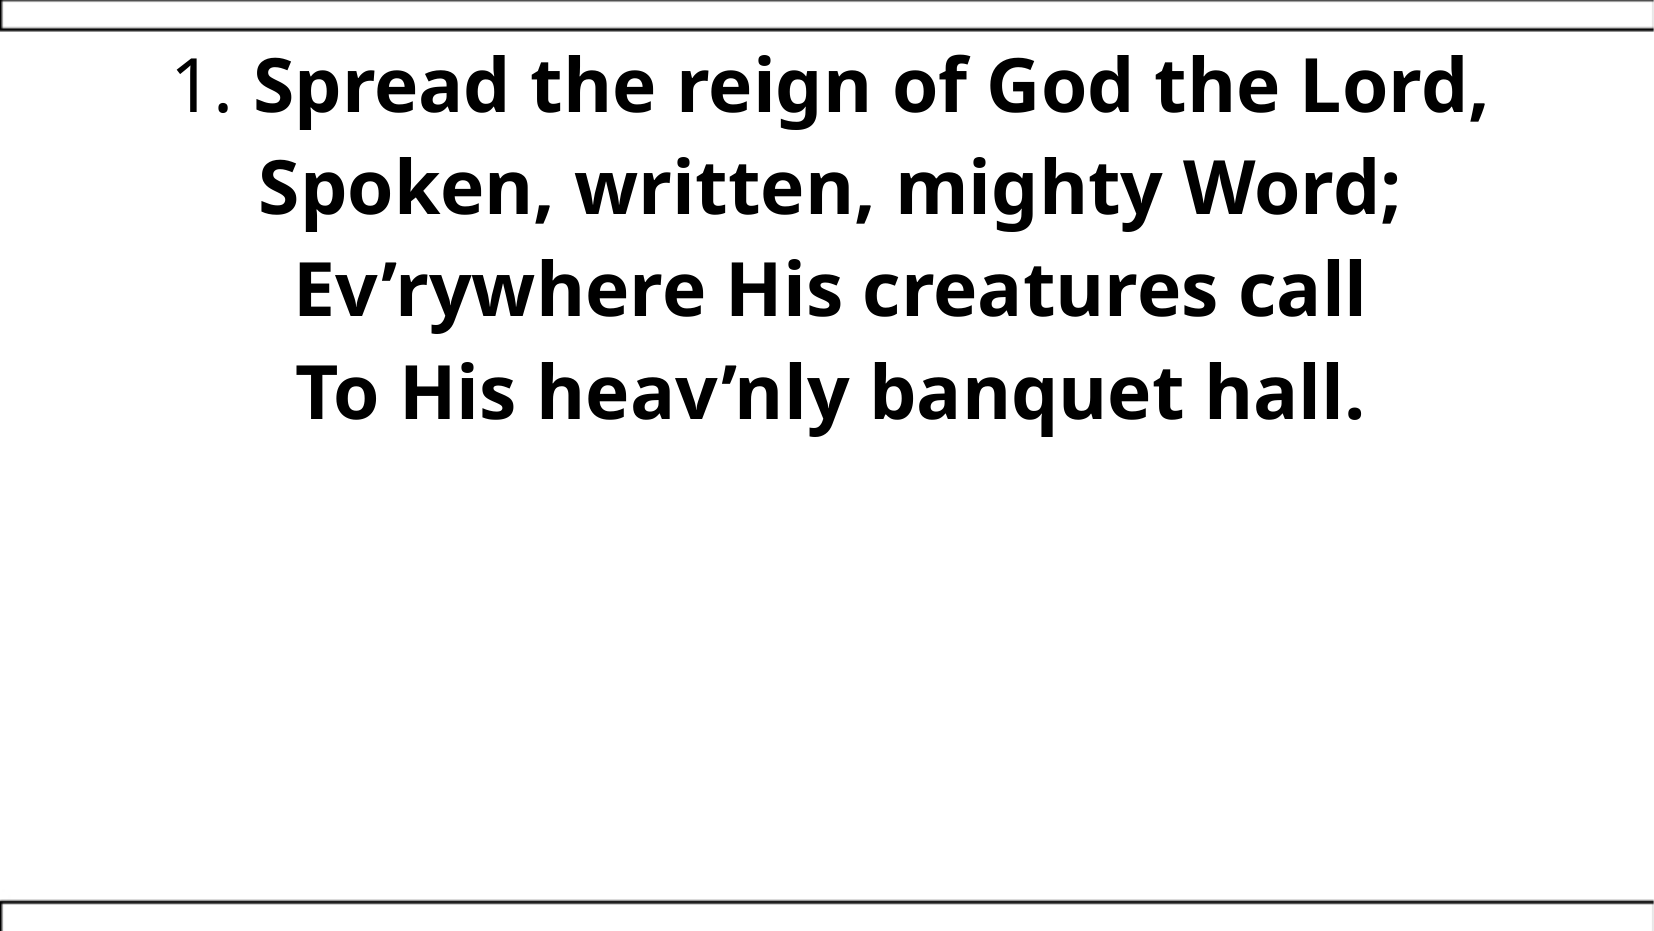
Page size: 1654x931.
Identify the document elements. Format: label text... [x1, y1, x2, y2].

text_box 1. Spread the reign of God the Lord, Spoken, written, mighty Word; Ev’rywhere His creatures call To His heav’nly banquet hall. [73, 24, 1589, 439]
picture [0, 0, 1654, 931]
